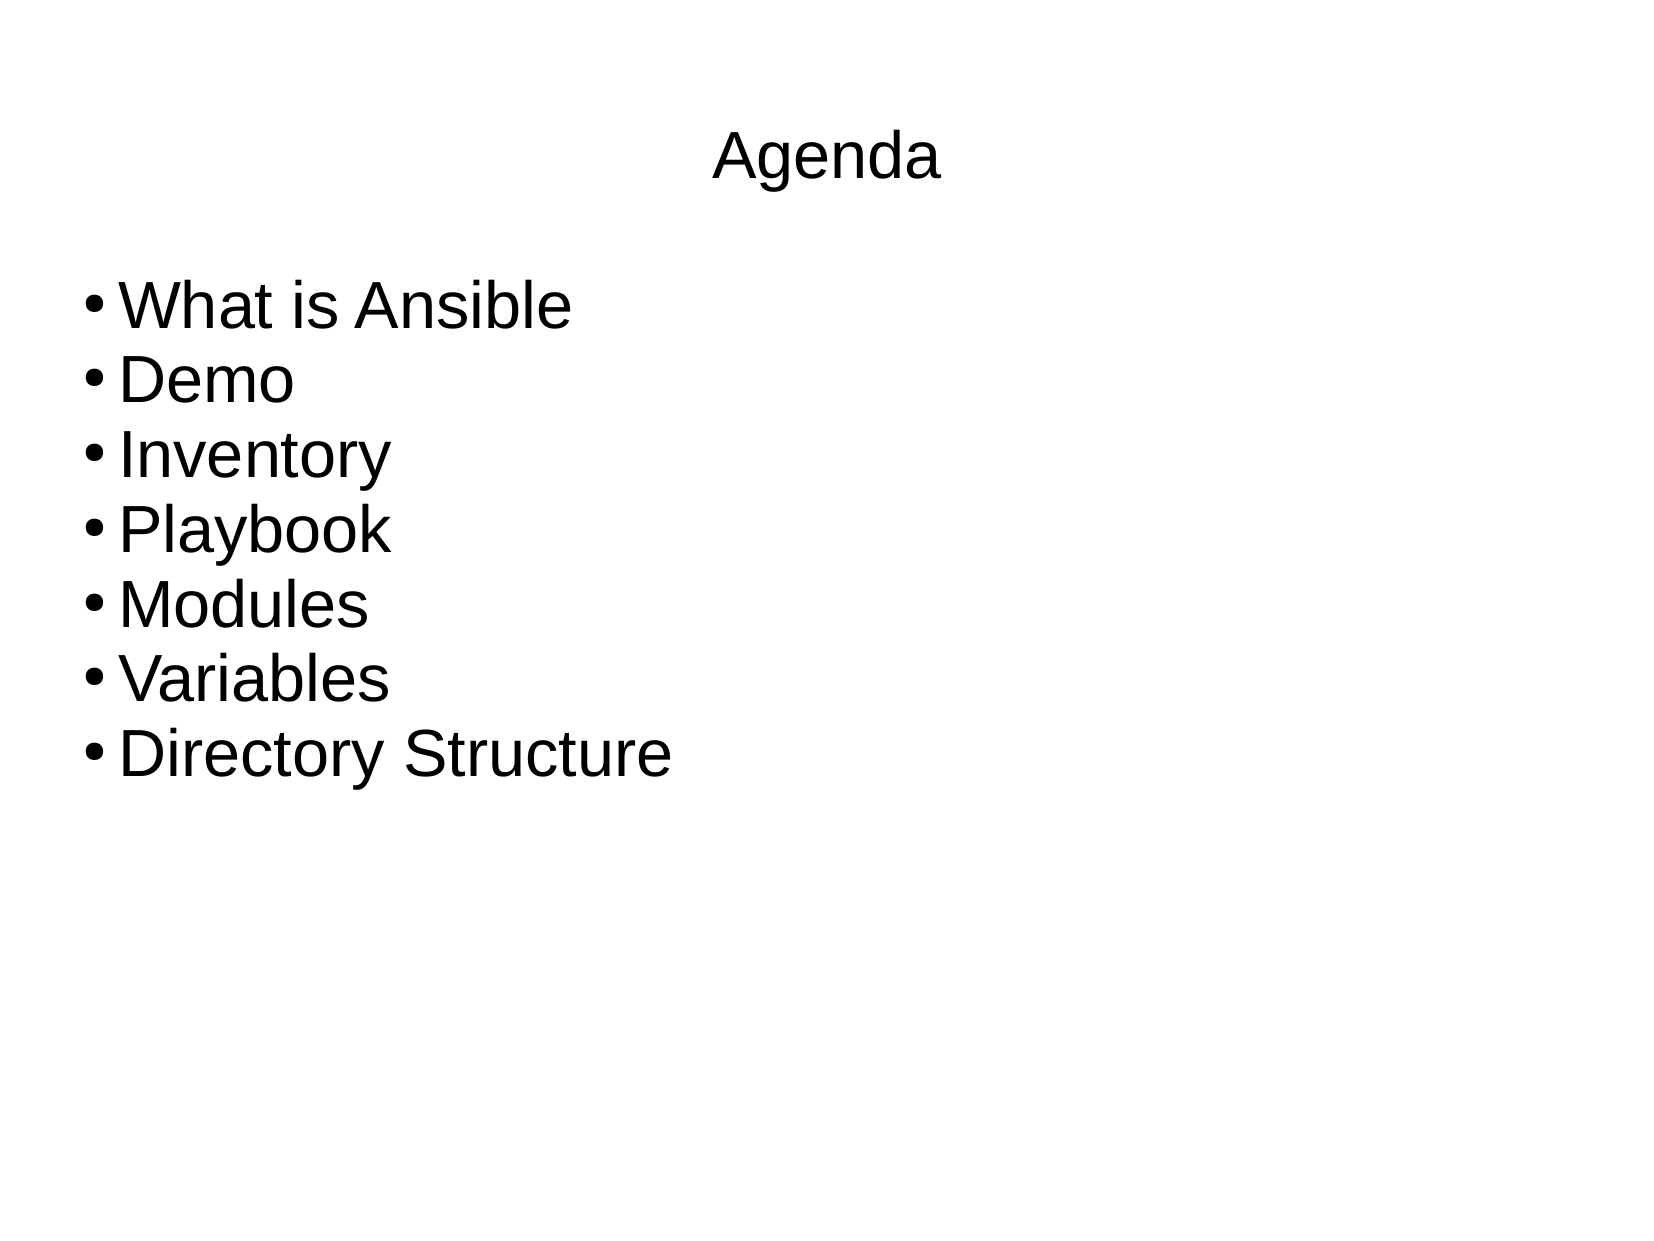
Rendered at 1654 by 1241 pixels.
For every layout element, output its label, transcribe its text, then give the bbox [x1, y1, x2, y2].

subtitle Agenda What is Ansible Demo Inventory Playbook Modules Variables Directory Structure [82, 118, 1571, 1079]
